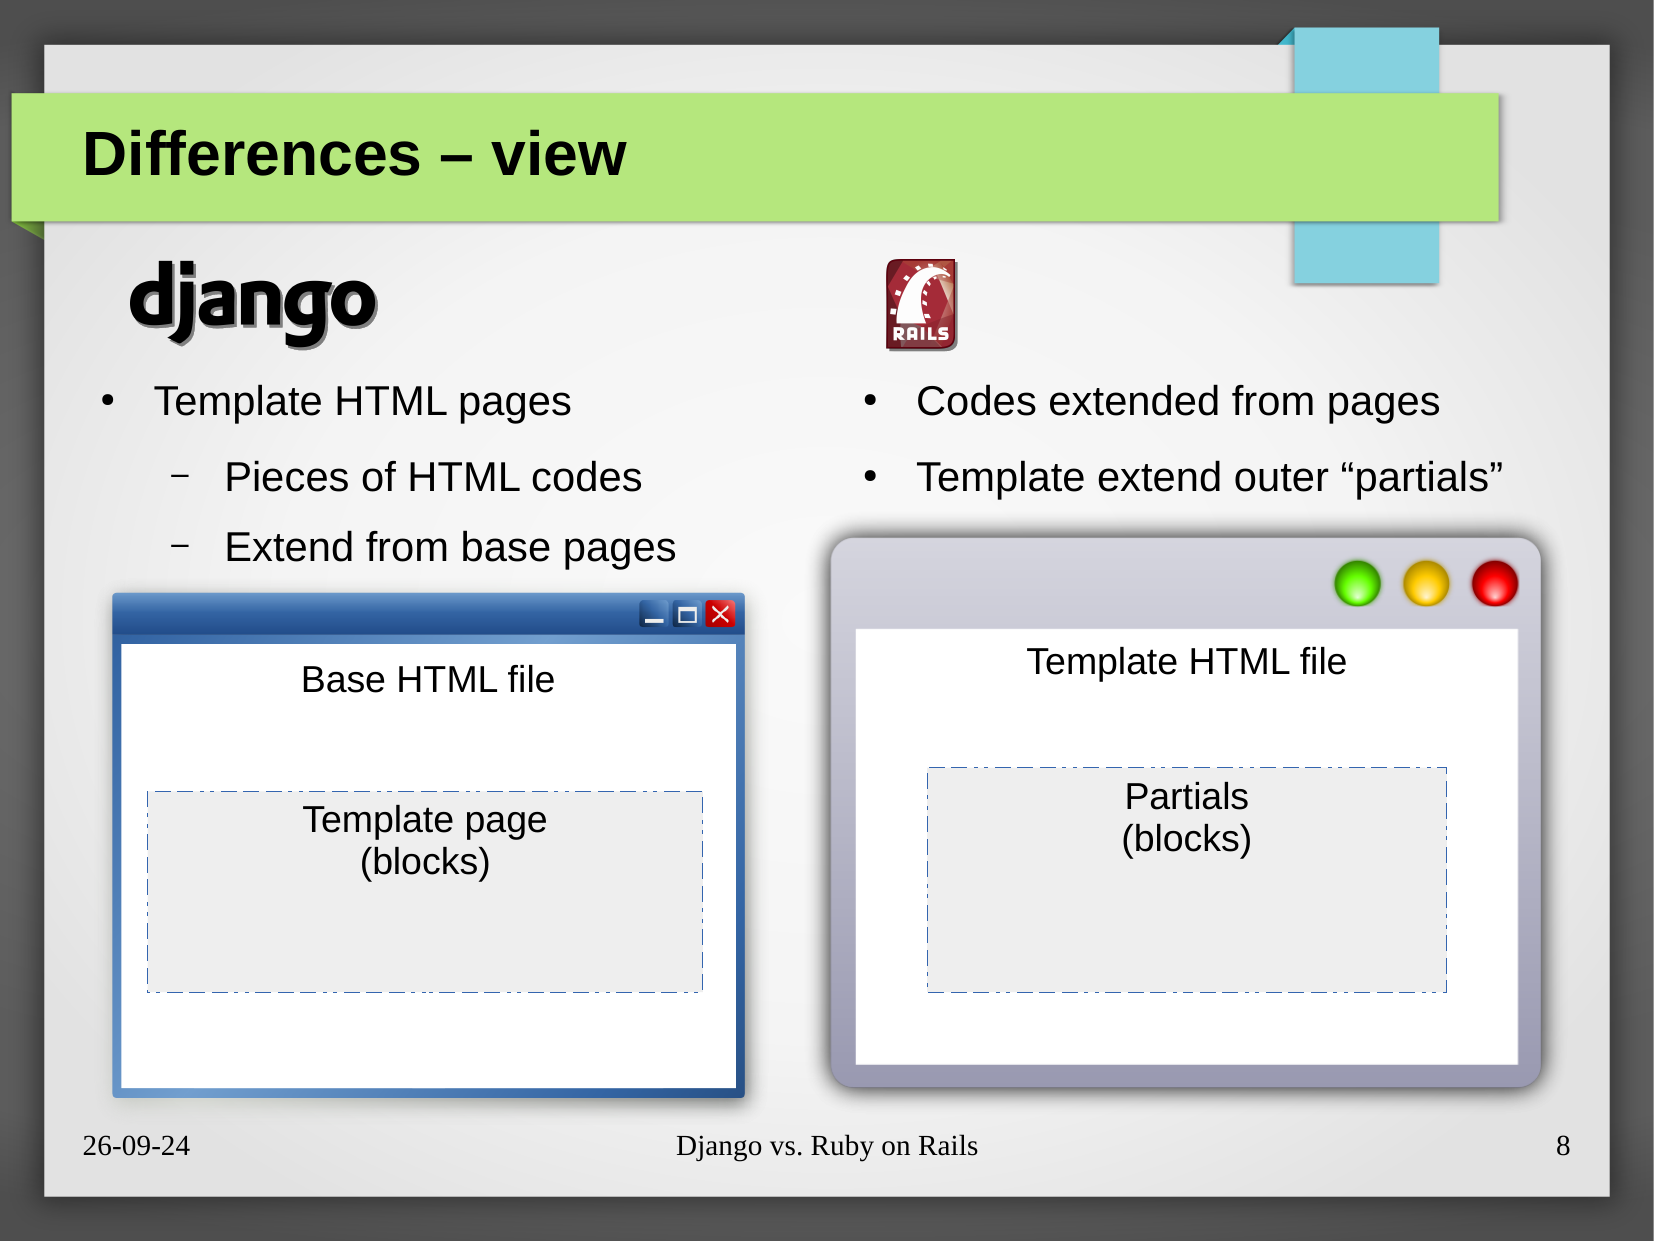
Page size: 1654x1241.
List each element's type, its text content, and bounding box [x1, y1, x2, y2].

picture [0, 0, 1654, 1241]
list Template HTML pages Pieces of HTML codes Extend from base pages [82, 377, 809, 549]
title Differences – view [82, 94, 1264, 213]
text_box Base HTML file [197, 631, 659, 727]
text_box Template HTML file [956, 608, 1418, 715]
text_box Template page (blocks) [147, 791, 703, 993]
list Codes extended from pages Template extend outer “partials” [845, 377, 1572, 389]
text_box Partials (blocks) [927, 767, 1447, 993]
